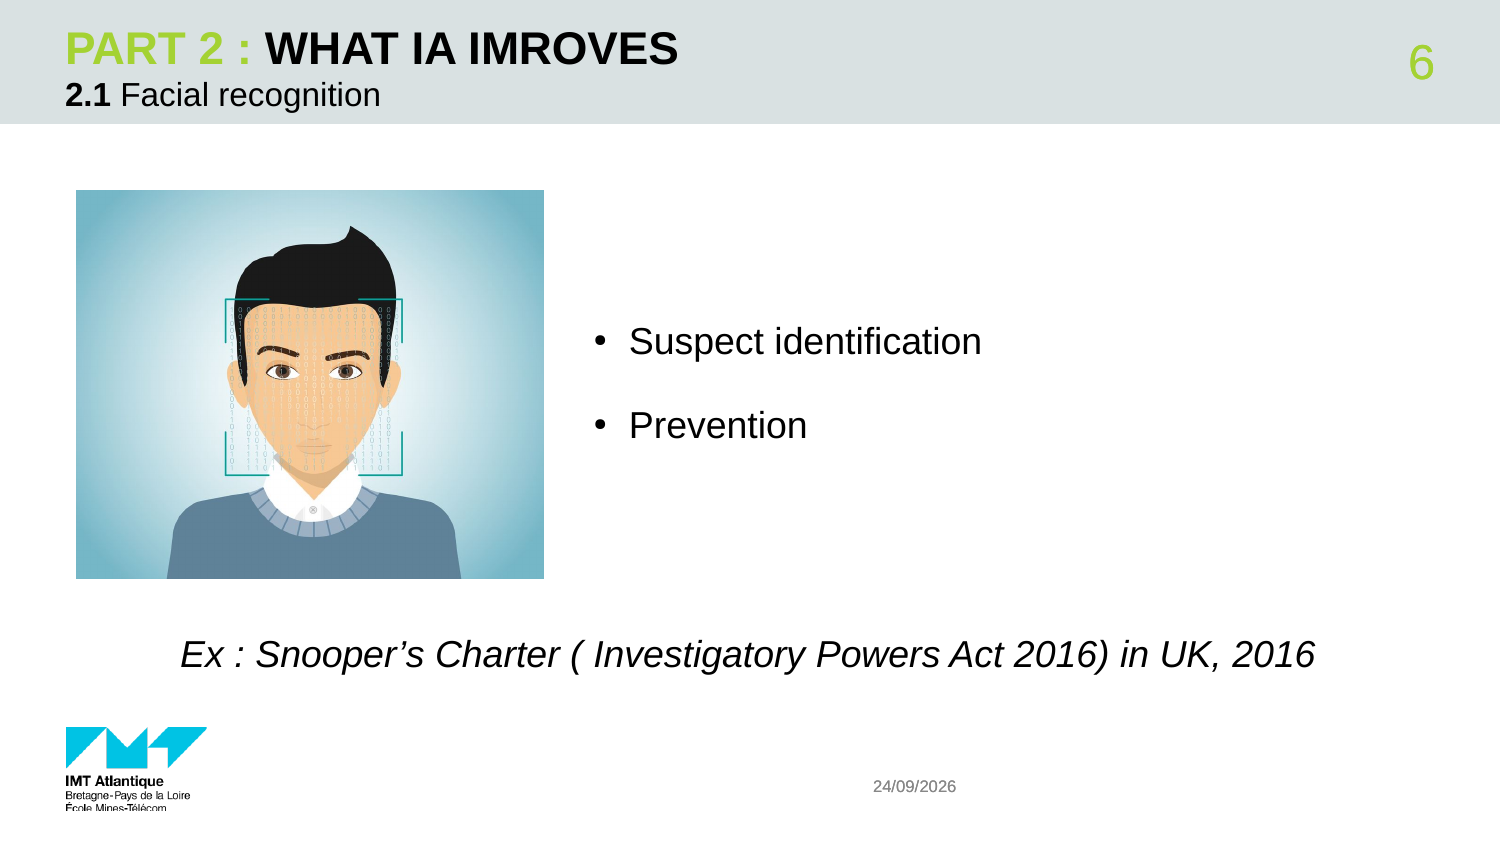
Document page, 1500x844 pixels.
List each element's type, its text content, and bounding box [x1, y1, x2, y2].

text_box Suspect identification Prevention [578, 313, 1111, 497]
text_box Ex : Snooper’s Charter ( Investigatory Powers Act 2016) in UK, 2016 [165, 625, 1347, 725]
picture [76, 190, 544, 579]
title Part 2 : What IA imroves [64, 0, 1252, 72]
slide_number <numéro> [1251, 35, 1437, 85]
slide_number 15/04/2019 [873, 748, 1198, 797]
list 2.1 Facial recognition [64, 72, 1251, 118]
